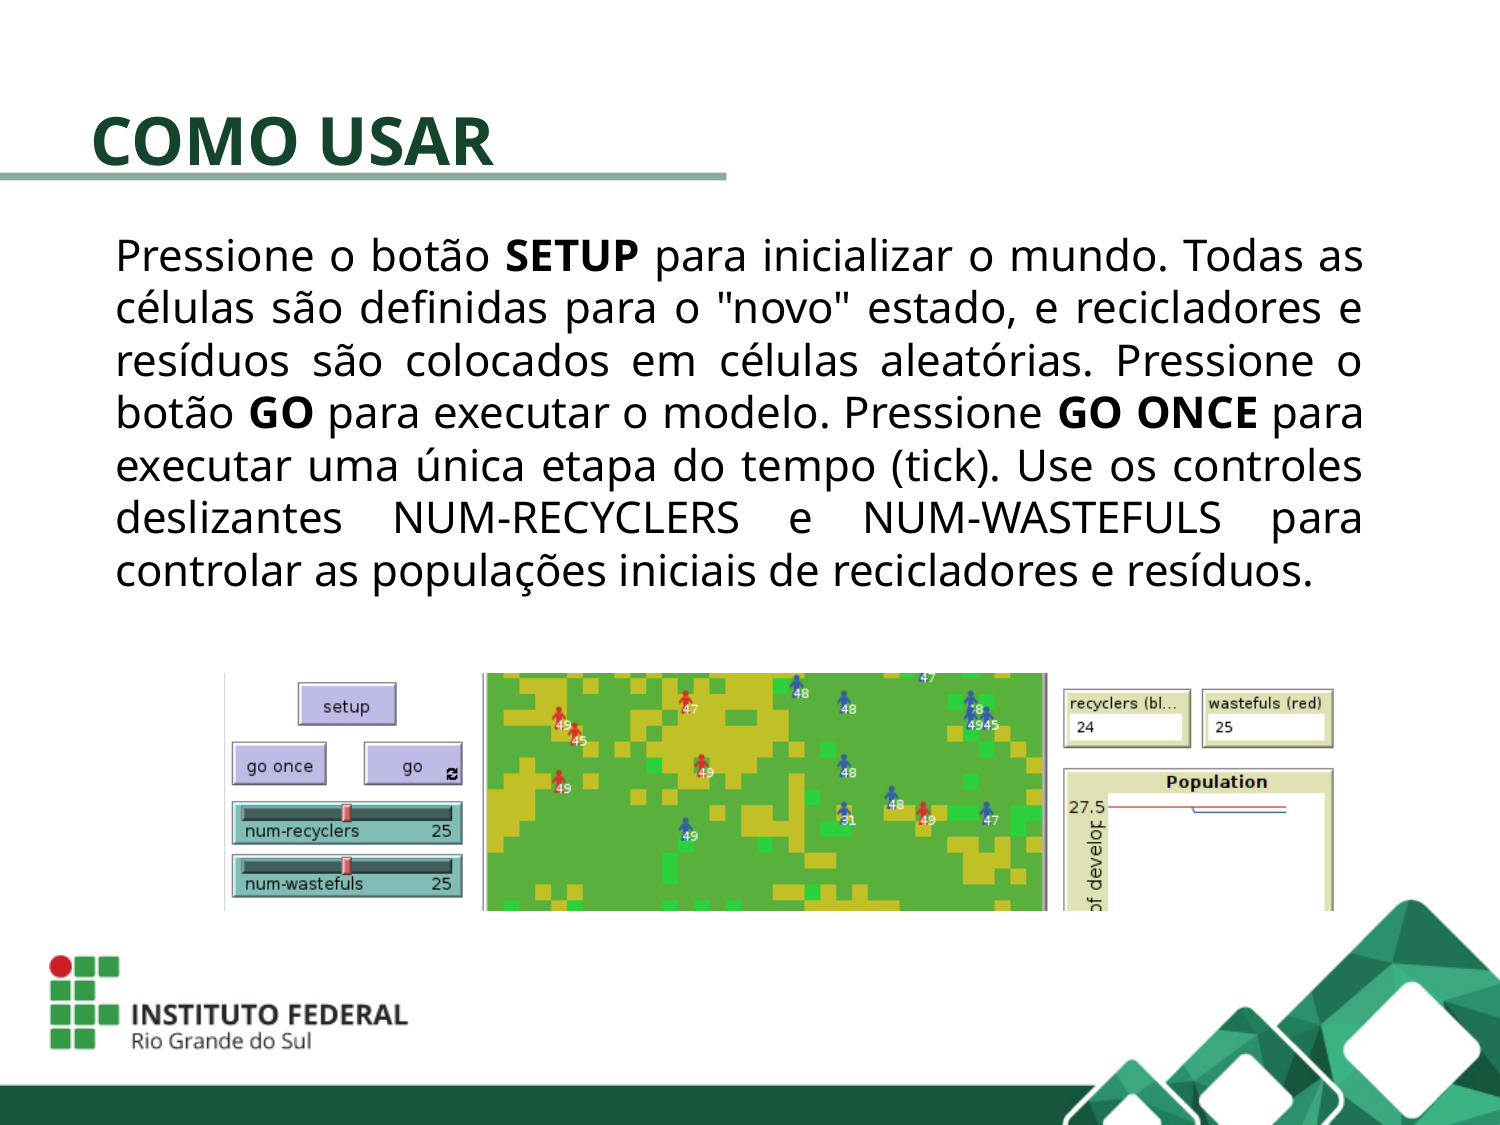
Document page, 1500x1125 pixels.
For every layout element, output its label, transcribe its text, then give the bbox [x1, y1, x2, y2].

text_box [0, 173, 75, 180]
title COMO USAR [75, 45, 1426, 233]
text_box Pressione o botão SETUP para inicializar o mundo. Todas as células são definidas para o "novo" estado, e recicladores e resíduos são colocados em células aleatórias. Pressione o botão GO para executar o modelo. Pressione GO ONCE para executar uma única etapa do tempo (tick). Use os controles deslizantes NUM-RECYCLERS e NUM-WASTEFULS para controlar as populações iniciais de recicladores e resíduos. [100, 220, 1424, 813]
picture [0, 0, 1500, 1125]
